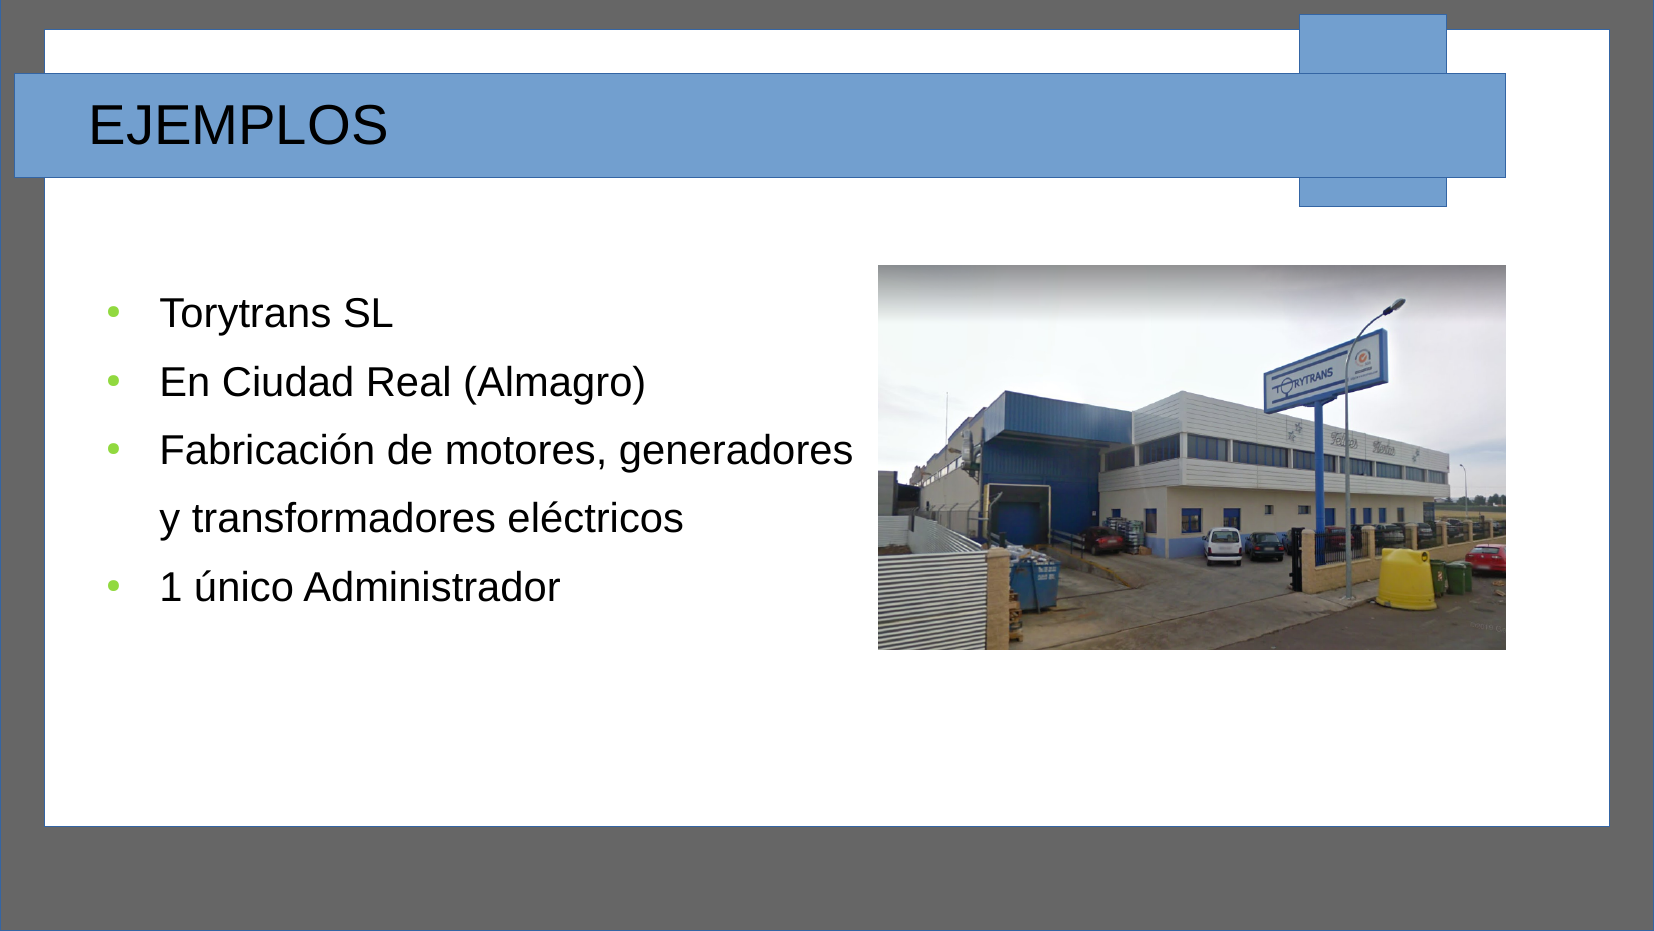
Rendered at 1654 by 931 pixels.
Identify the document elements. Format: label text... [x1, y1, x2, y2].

list Torytrans SL En Ciudad Real (Almagro) Fabricación de motores, generadores y transformadores eléctricos 1 único Administrador [88, 221, 1565, 813]
title EJEMPLOS [88, 73, 1506, 178]
picture [878, 265, 1506, 650]
